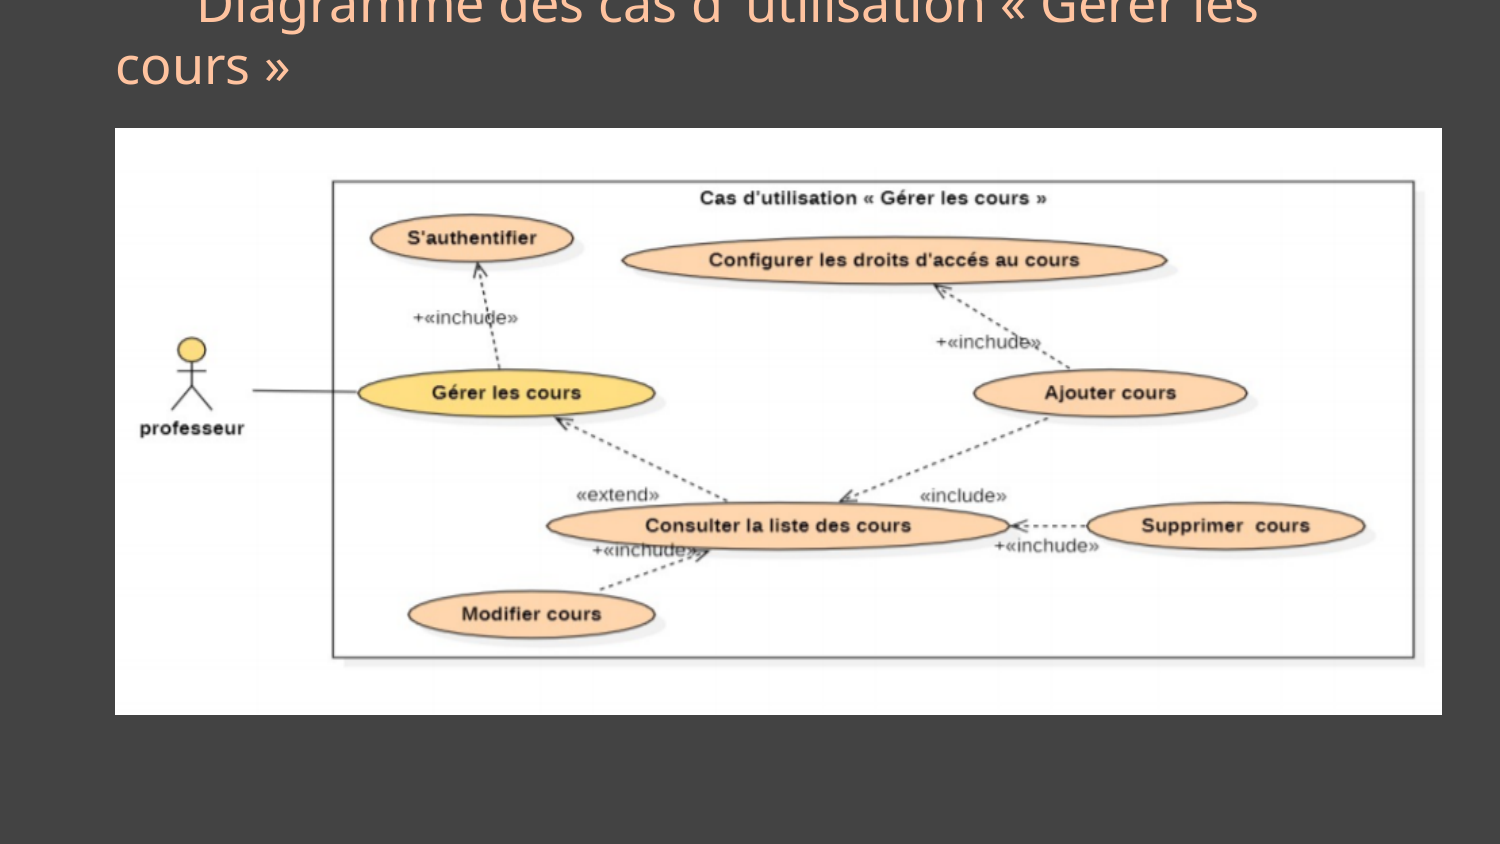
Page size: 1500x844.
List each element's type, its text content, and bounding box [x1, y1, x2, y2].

title Diagramme des cas d’ utilisation « Gérer les cours » [115, 8, 1385, 96]
picture [115, 128, 1442, 715]
